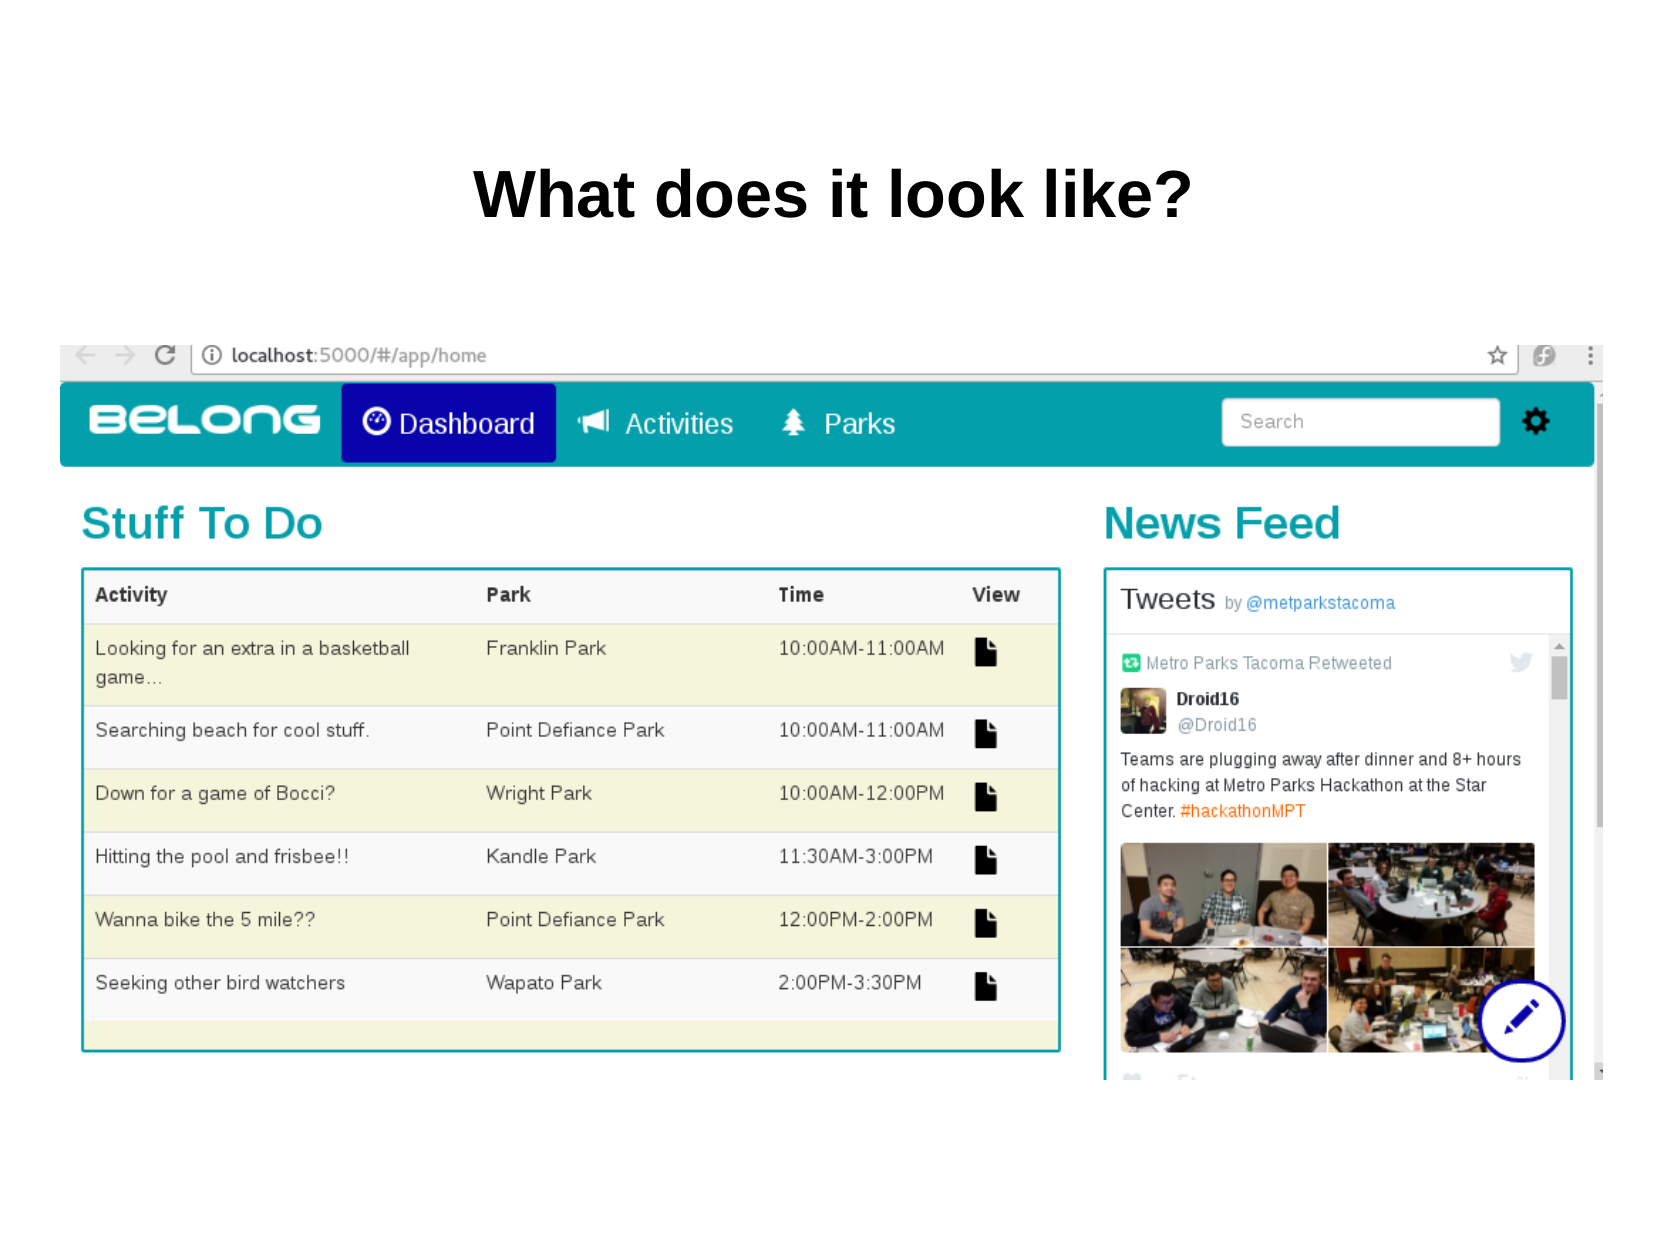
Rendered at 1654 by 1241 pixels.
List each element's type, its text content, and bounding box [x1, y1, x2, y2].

text_box What does it look like? [408, 150, 1261, 255]
picture [60, 345, 1603, 1081]
